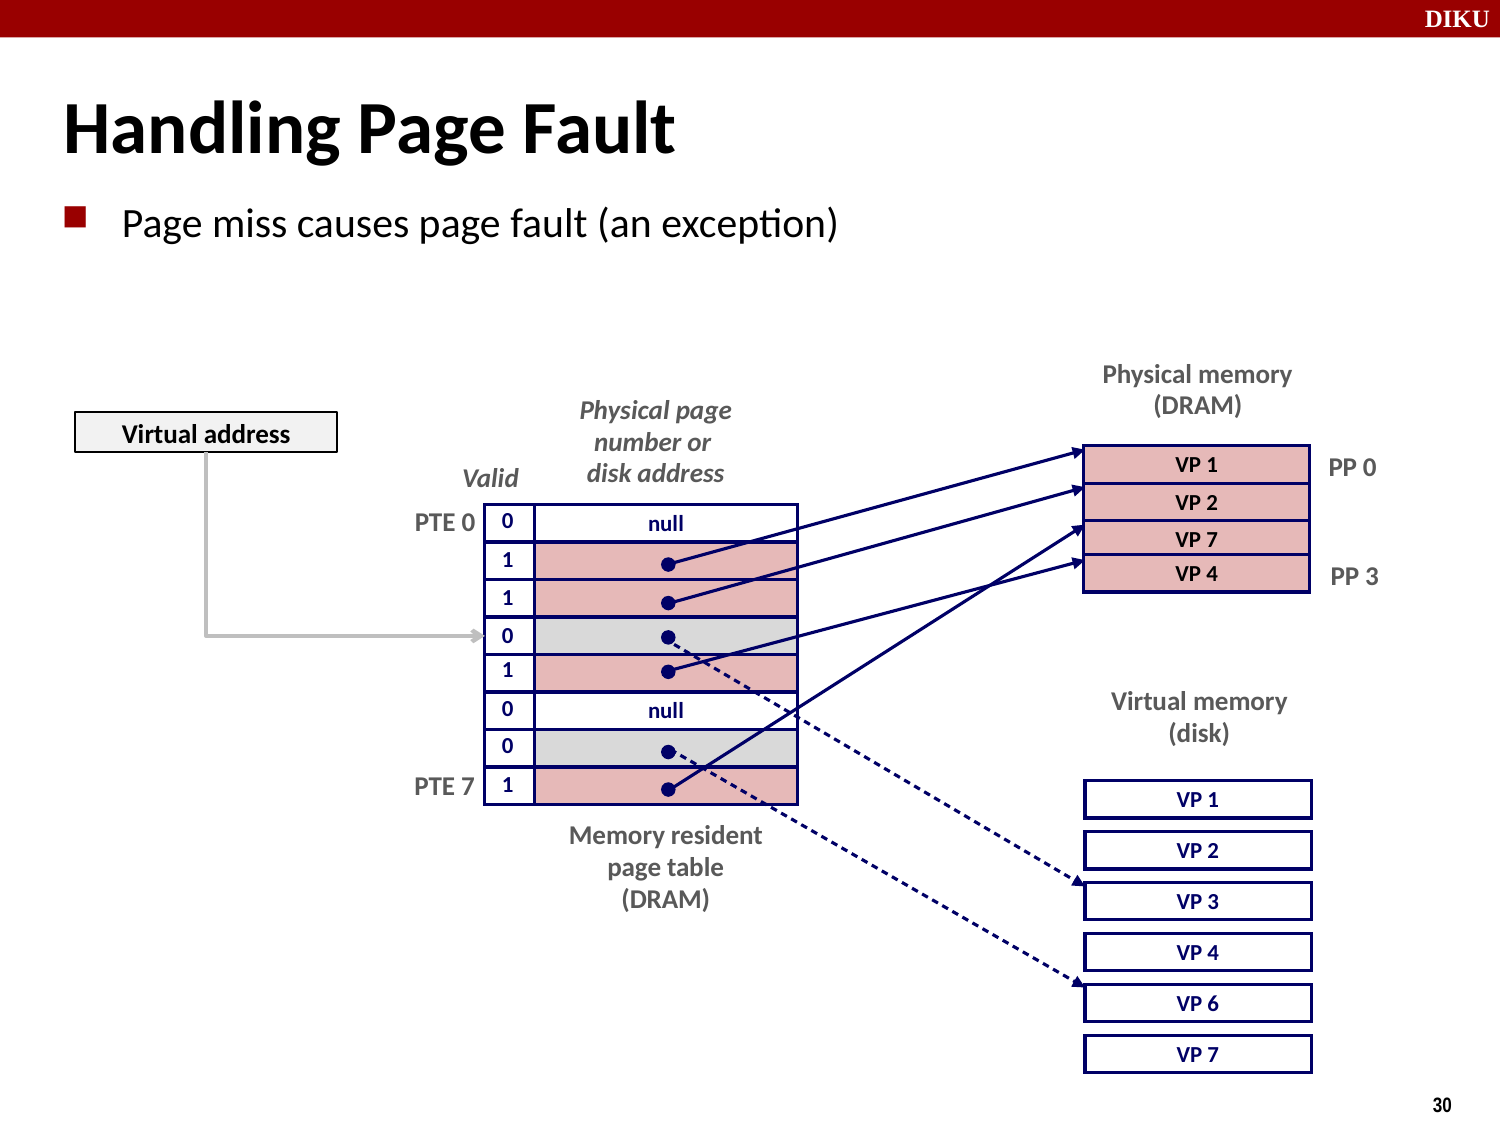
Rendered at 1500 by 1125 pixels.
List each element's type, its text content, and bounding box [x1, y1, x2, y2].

text_box [536, 730, 798, 805]
text_box 0 [487, 627, 532, 648]
text_box null [536, 504, 798, 542]
text_box VP 2 [1084, 831, 1312, 869]
text_box 0 [487, 687, 532, 724]
text_box null [768, 713, 798, 730]
text_box VP 3 [1084, 882, 1312, 920]
text_box VP 7 [1083, 521, 1310, 554]
text_box VP 6 [1084, 984, 1312, 1022]
text_box PP 0 [1307, 439, 1398, 495]
text_box PTE 7 [385, 758, 490, 814]
text_box VP 4 [1083, 554, 1310, 593]
text_box 0 [487, 724, 532, 775]
text_box VP 7 [1084, 1035, 1312, 1073]
text_box Physical memory (DRAM) [1065, 350, 1330, 445]
text_box VP 1 [1084, 780, 1312, 819]
text_box Handling Page Fault [48, 59, 1408, 188]
text_box Virtual address [74, 412, 338, 453]
text_box 1 [487, 576, 532, 627]
text_box PTE 0 [385, 493, 491, 549]
text_box PP 3 [1310, 548, 1400, 604]
text_box null [759, 531, 798, 542]
text_box null [536, 693, 798, 730]
text_box Page miss causes page fault (an exception) [50, 188, 1414, 313]
text_box 1 [487, 648, 532, 687]
text_box Memory resident page table (DRAM) [531, 811, 801, 945]
text_box Valid [447, 454, 560, 510]
text_box 1 [487, 537, 532, 576]
text_box 1 [490, 775, 532, 814]
text_box VP 2 [1083, 484, 1310, 521]
text_box 0 [491, 499, 532, 537]
text_box Virtual memory (disk) [1075, 677, 1323, 772]
text_box VP 1 [1083, 445, 1310, 484]
text_box VP 4 [1084, 933, 1312, 971]
text_box Physical page number or disk address [547, 374, 765, 509]
text_box [536, 542, 798, 693]
